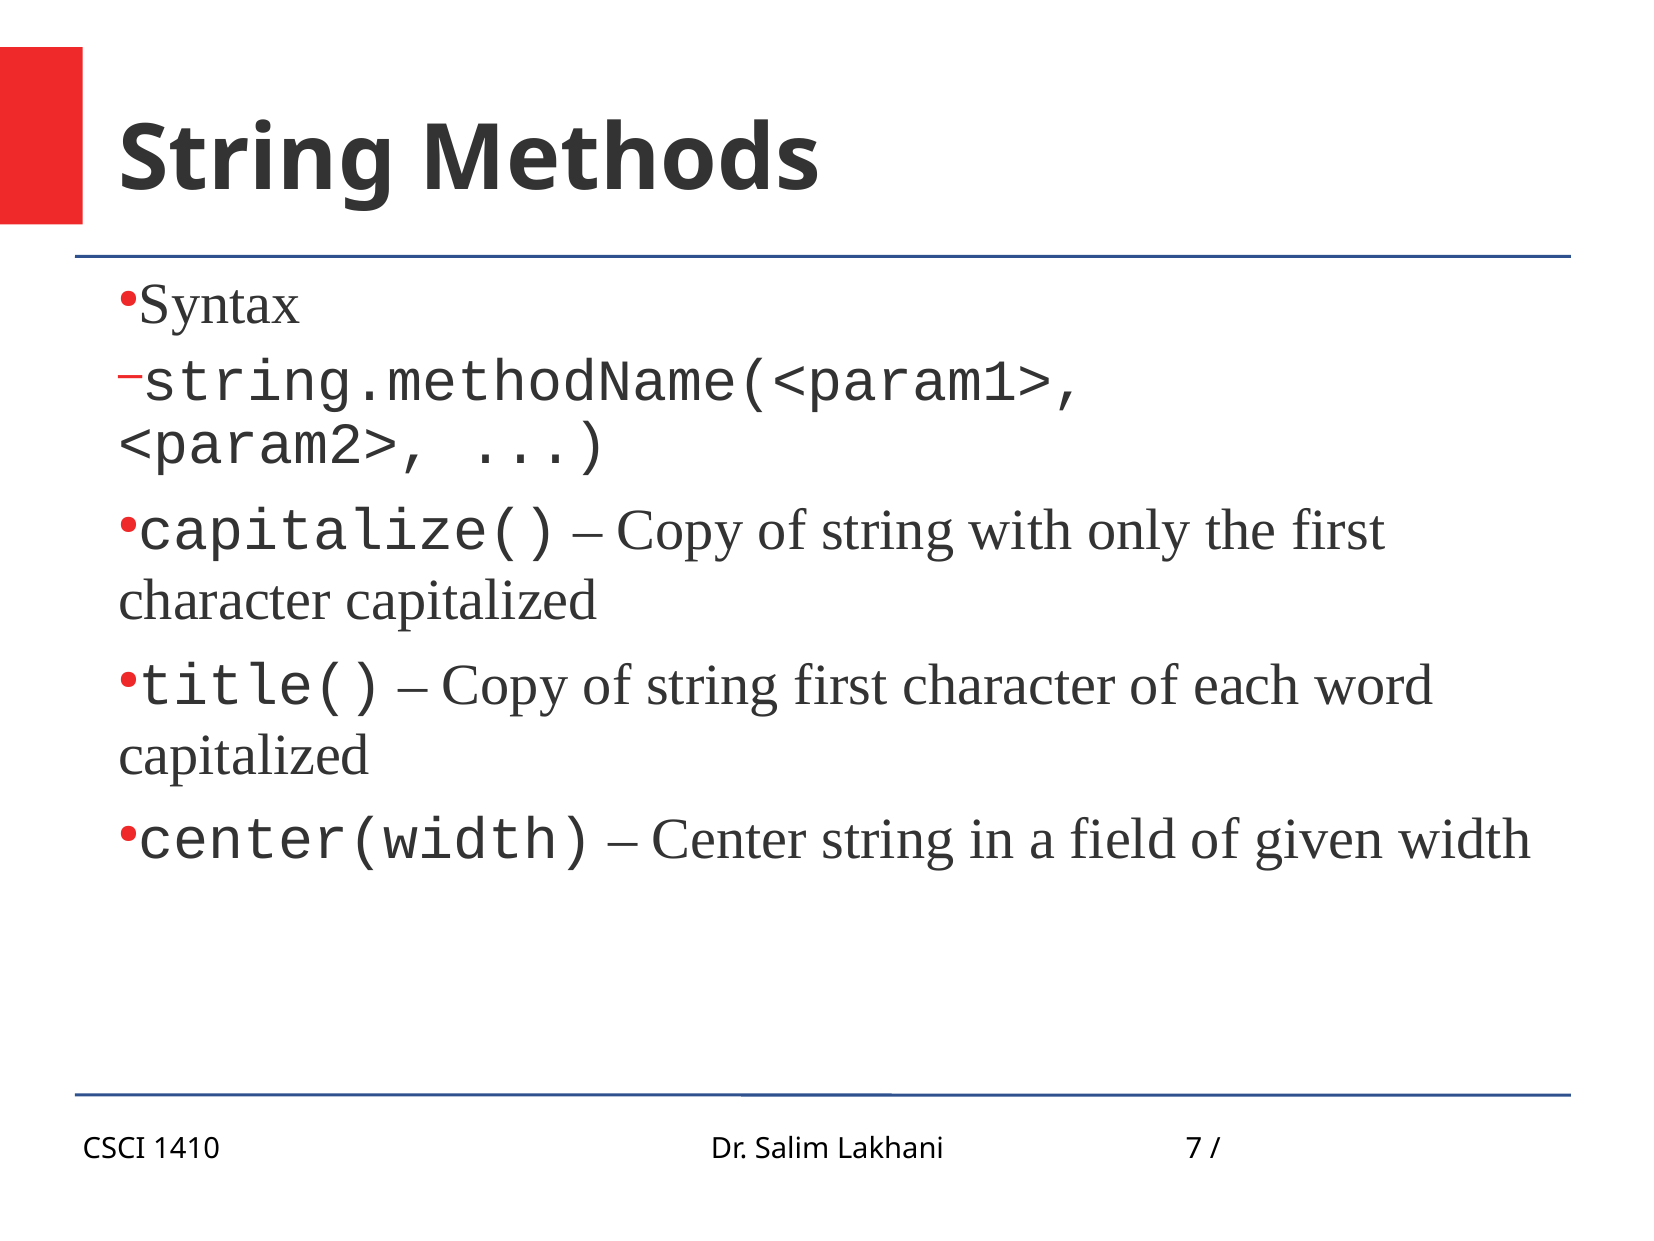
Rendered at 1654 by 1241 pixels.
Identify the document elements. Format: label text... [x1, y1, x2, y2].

text_box Dr. Salim Lakhani [565, 1129, 1090, 1216]
title String Methods [118, 49, 1571, 257]
text_box / [1185, 1129, 1571, 1216]
list Syntax string.methodName(<param1>, <param2>, ...) capitalize() – Copy of string with only the first character capitalized title() – Copy of string first character of each word capitalized center(width) – Center string in a field of given width [118, 265, 1536, 1081]
text_box CSCI 1410 [82, 1129, 468, 1216]
